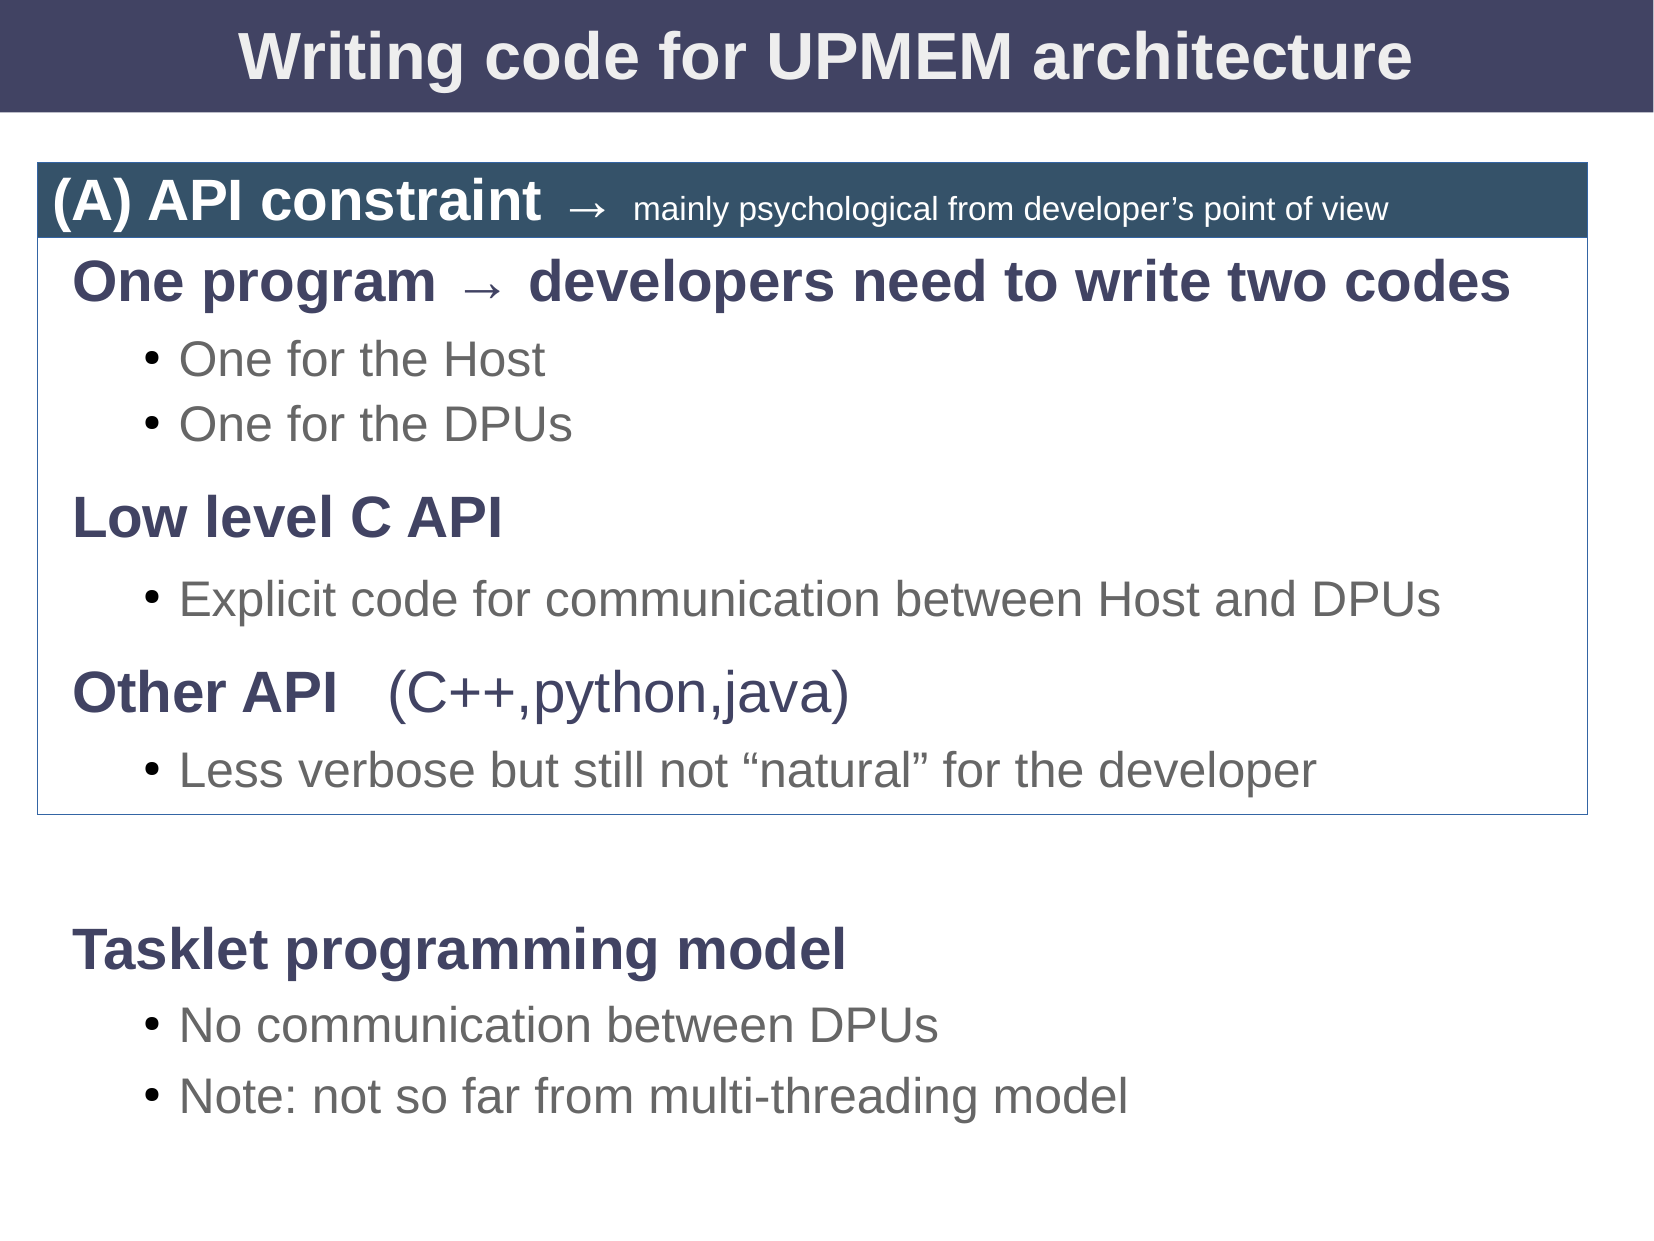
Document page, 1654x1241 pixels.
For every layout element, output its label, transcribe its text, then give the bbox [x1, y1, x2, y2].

text_box (A) API constraint → mainly psychological from developer’s point of view [37, 162, 1588, 238]
text_box Writing code for UPMEM architecture [0, 0, 1654, 113]
text_box One program → developers need to write two codes One for the Host One for the DPUs Low level C API Explicit code for communication between Host and DPUs Other API (C++,python,java) Less verbose but still not “natural” for the developer Tasklet programming model No communication between DPUs Note: not so far from multi-threading model [57, 815, 1576, 1201]
text_box One program → developers need to write two codes One for the Host One for the DPUs Low level C API Explicit code for communication between Host and DPUs Other API (C++,python,java) Less verbose but still not “natural” for the developer Tasklet programming model No communication between DPUs Note: not so far from multi-threading model [57, 240, 1576, 814]
